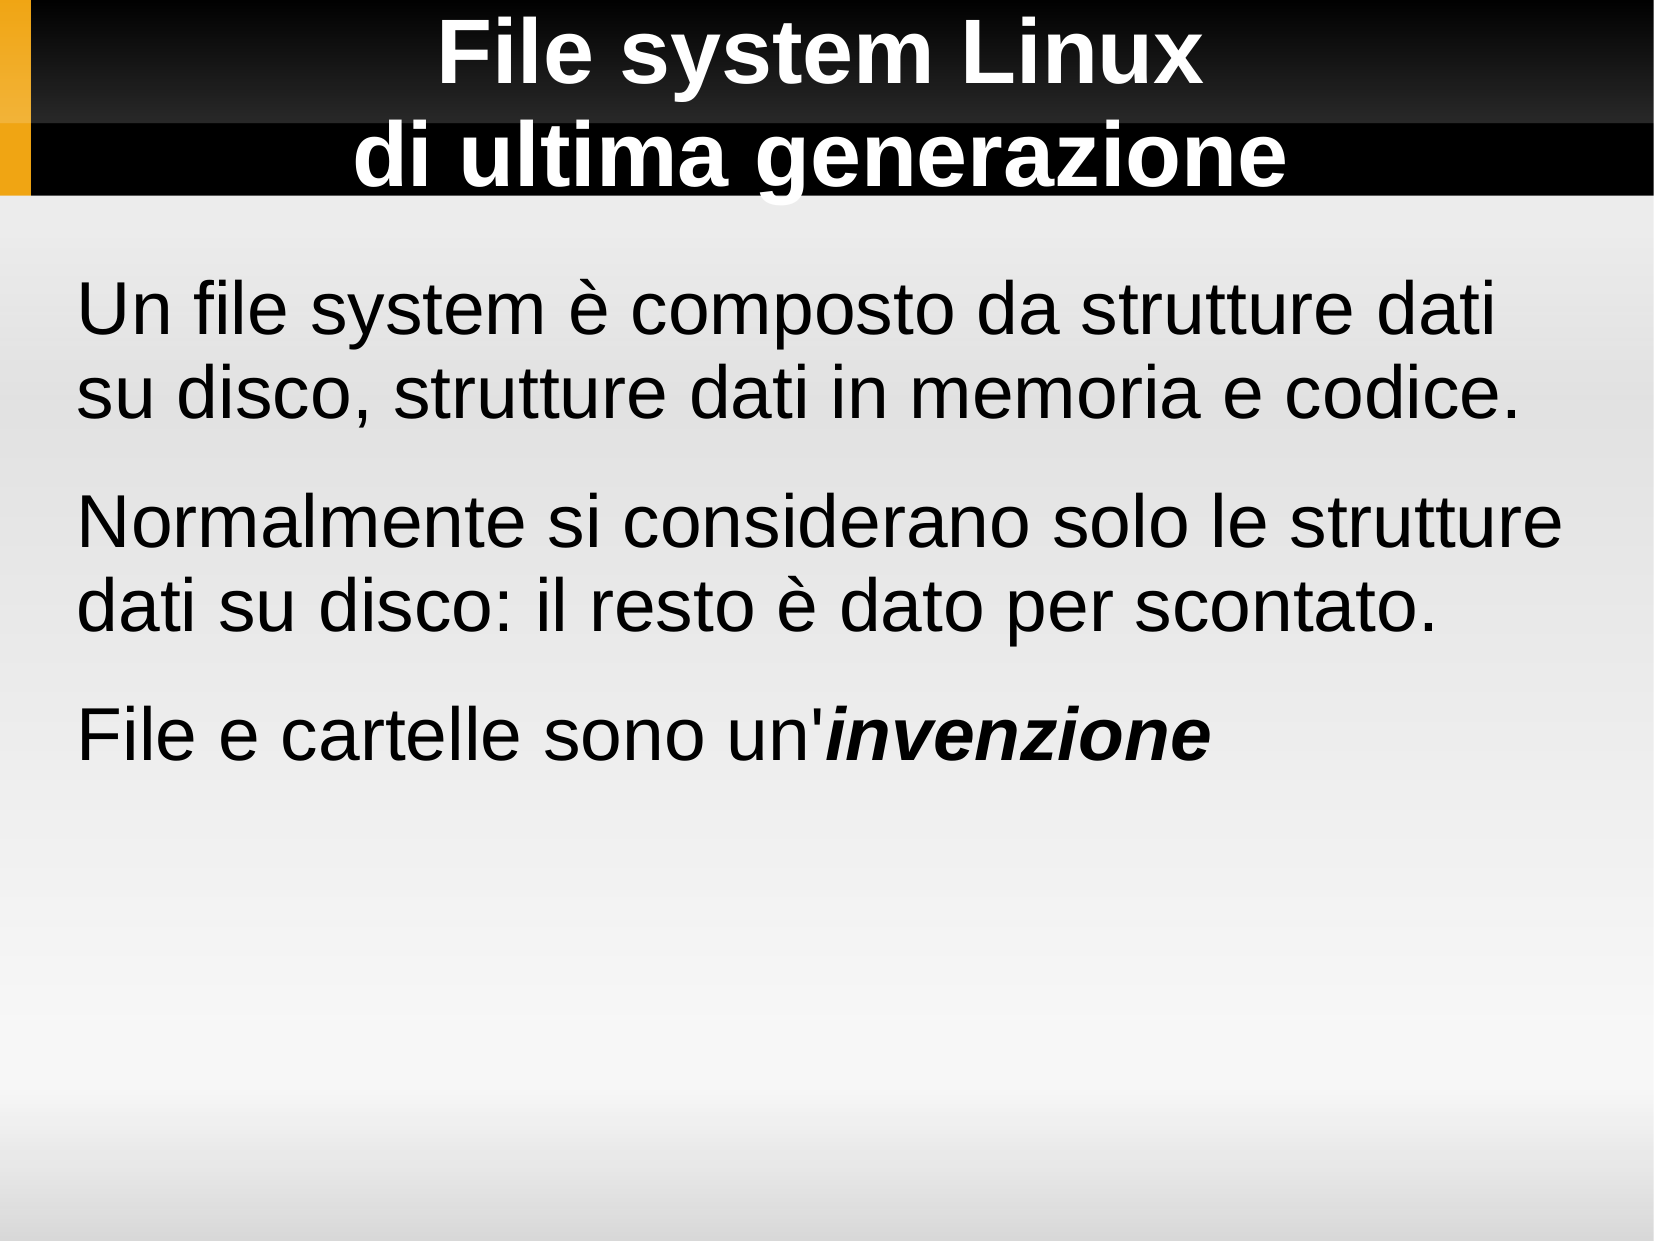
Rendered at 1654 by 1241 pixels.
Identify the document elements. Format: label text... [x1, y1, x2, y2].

title File system Linux di ultima generazione [76, 0, 1565, 208]
list Un file system è composto da strutture dati su disco, strutture dati in memoria e codice. Normalmente si considerano solo le strutture dati su disco: il resto è dato per scontato. File e cartelle sono un'invenzione [76, 266, 1607, 1071]
picture [0, 0, 1654, 1241]
